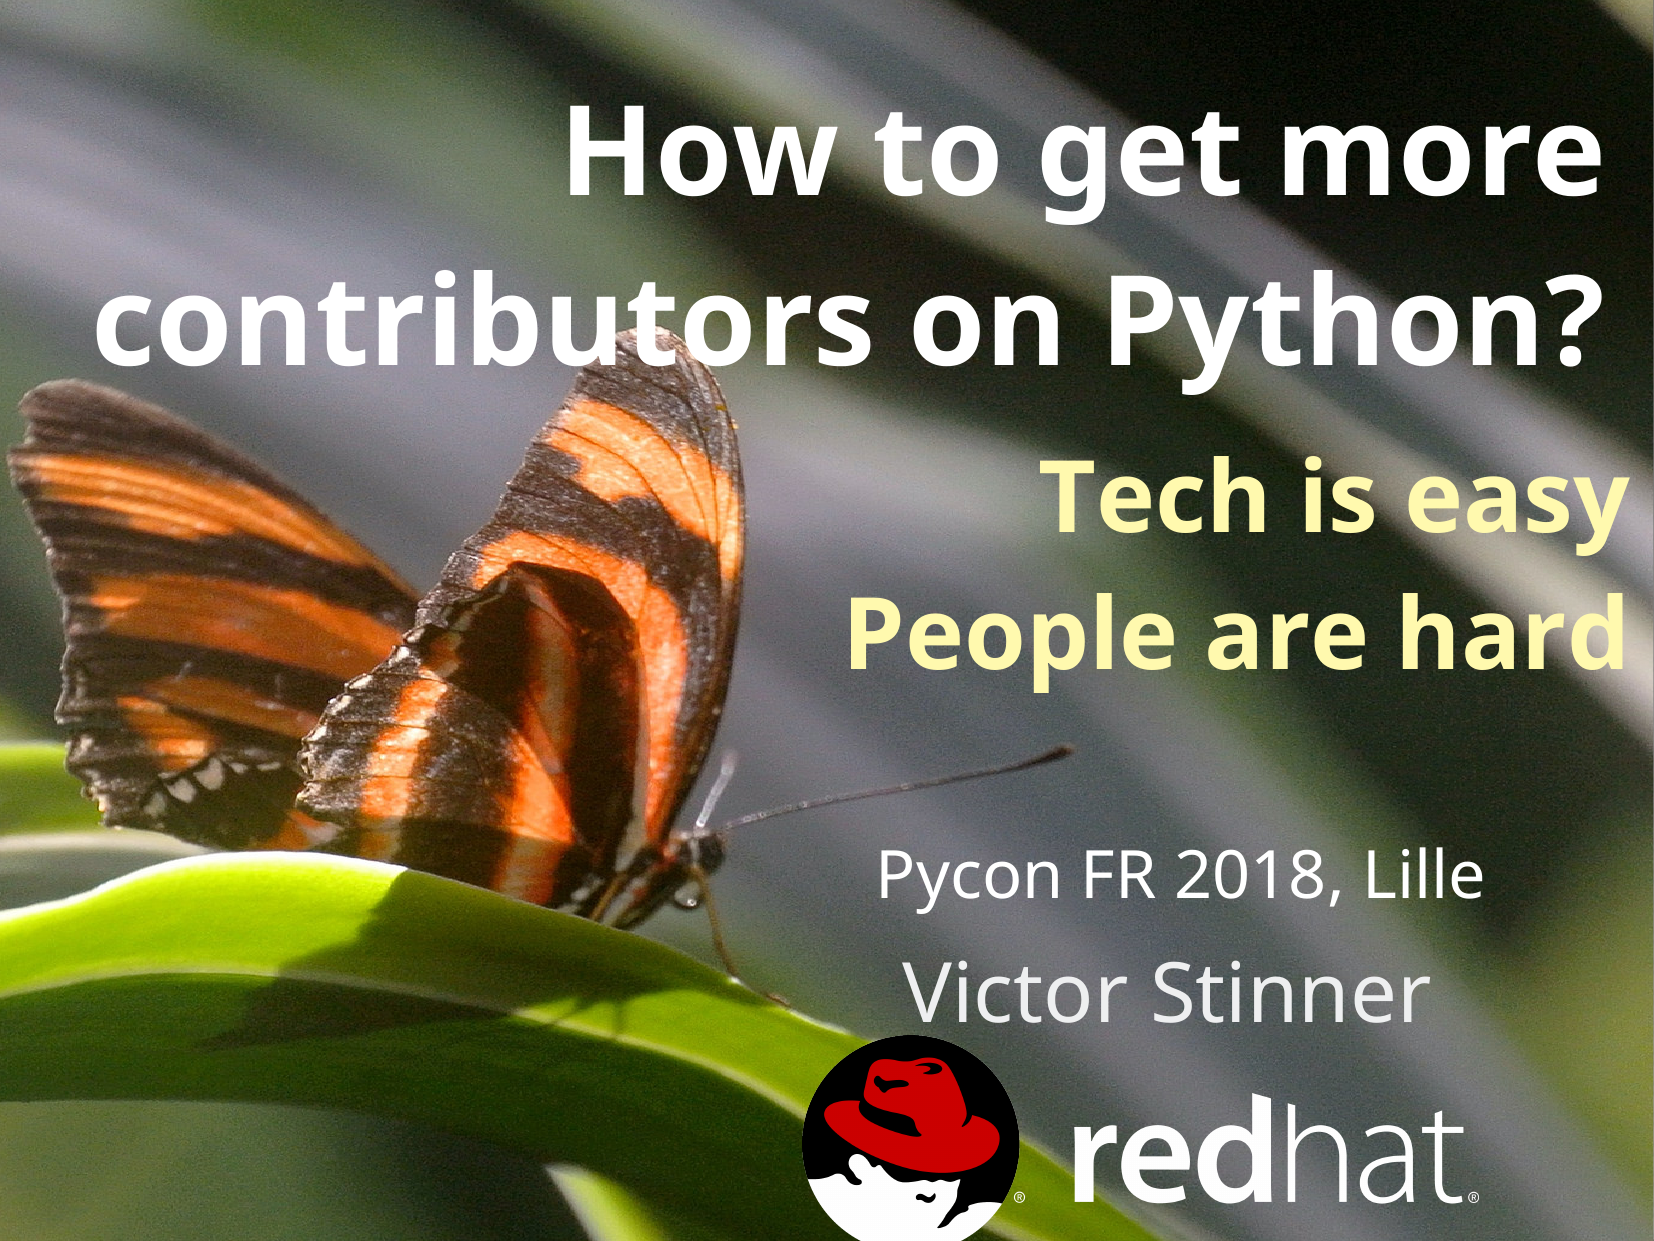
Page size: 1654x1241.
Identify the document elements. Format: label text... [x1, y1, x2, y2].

text_box How to get more contributors on Python? [0, 61, 1608, 425]
picture [0, 0, 1654, 1241]
text_box Victor Stinner [887, 926, 1518, 1035]
subtitle Pycon FR 2018, Lille [560, 845, 1488, 911]
text_box Tech is easy People are hard [0, 425, 1632, 845]
